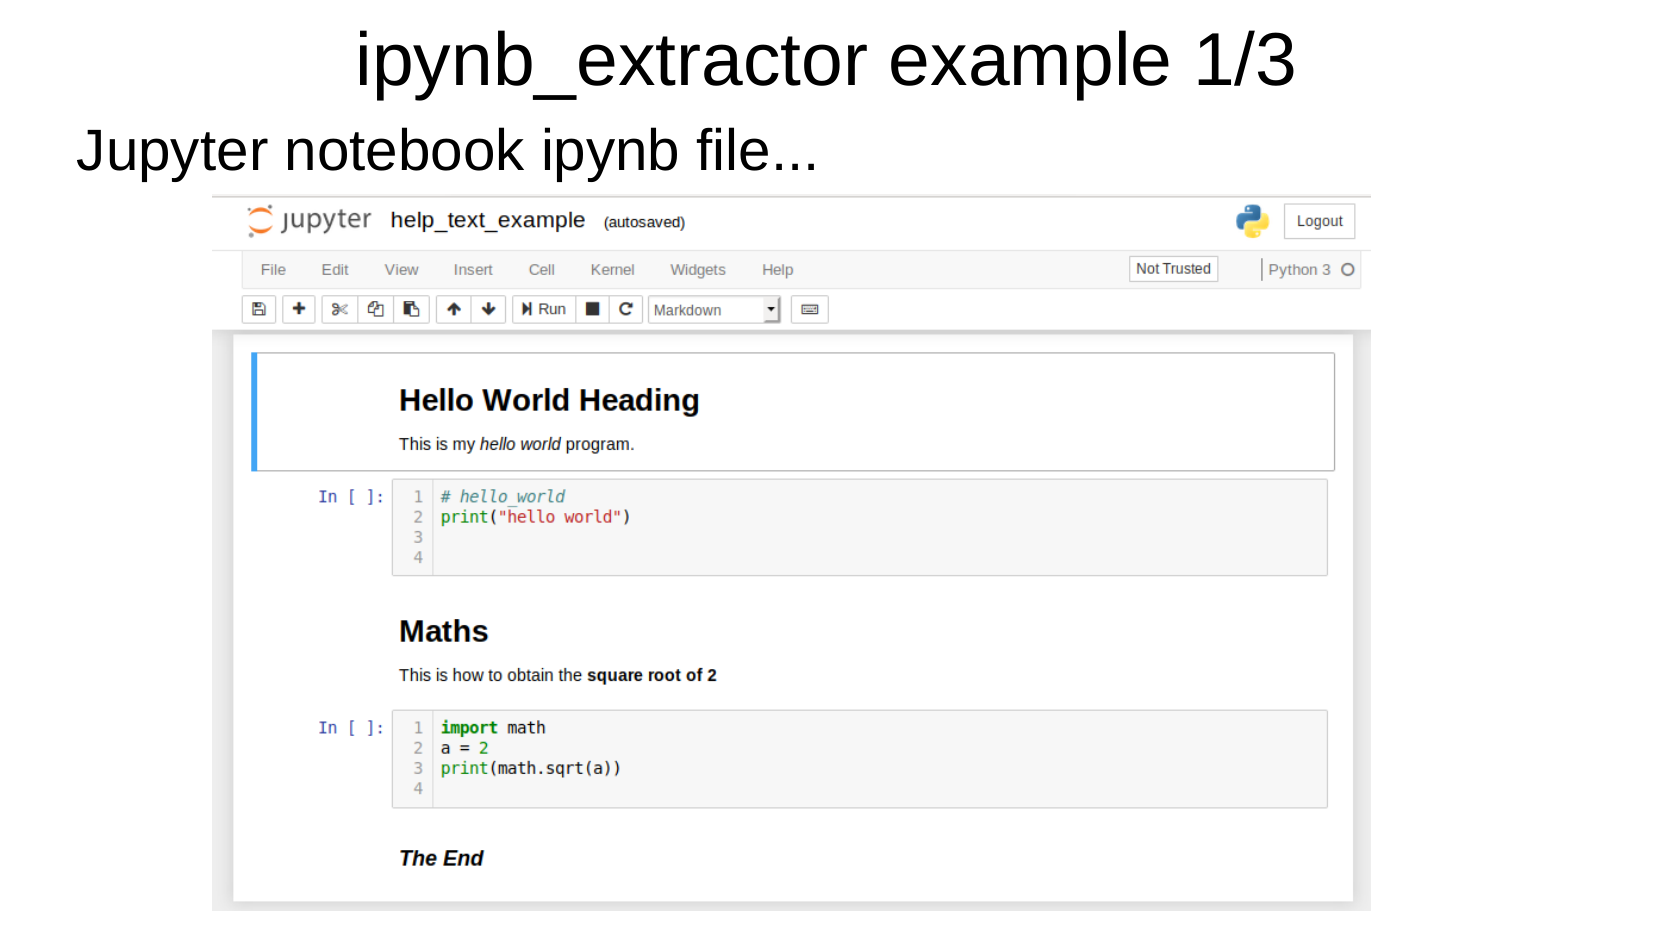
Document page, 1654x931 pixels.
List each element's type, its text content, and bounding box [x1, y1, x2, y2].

picture [212, 194, 1371, 912]
title ipynb_extractor example 1/3 [82, 13, 1571, 107]
subtitle Jupyter notebook ipynb file... [76, 106, 1565, 195]
